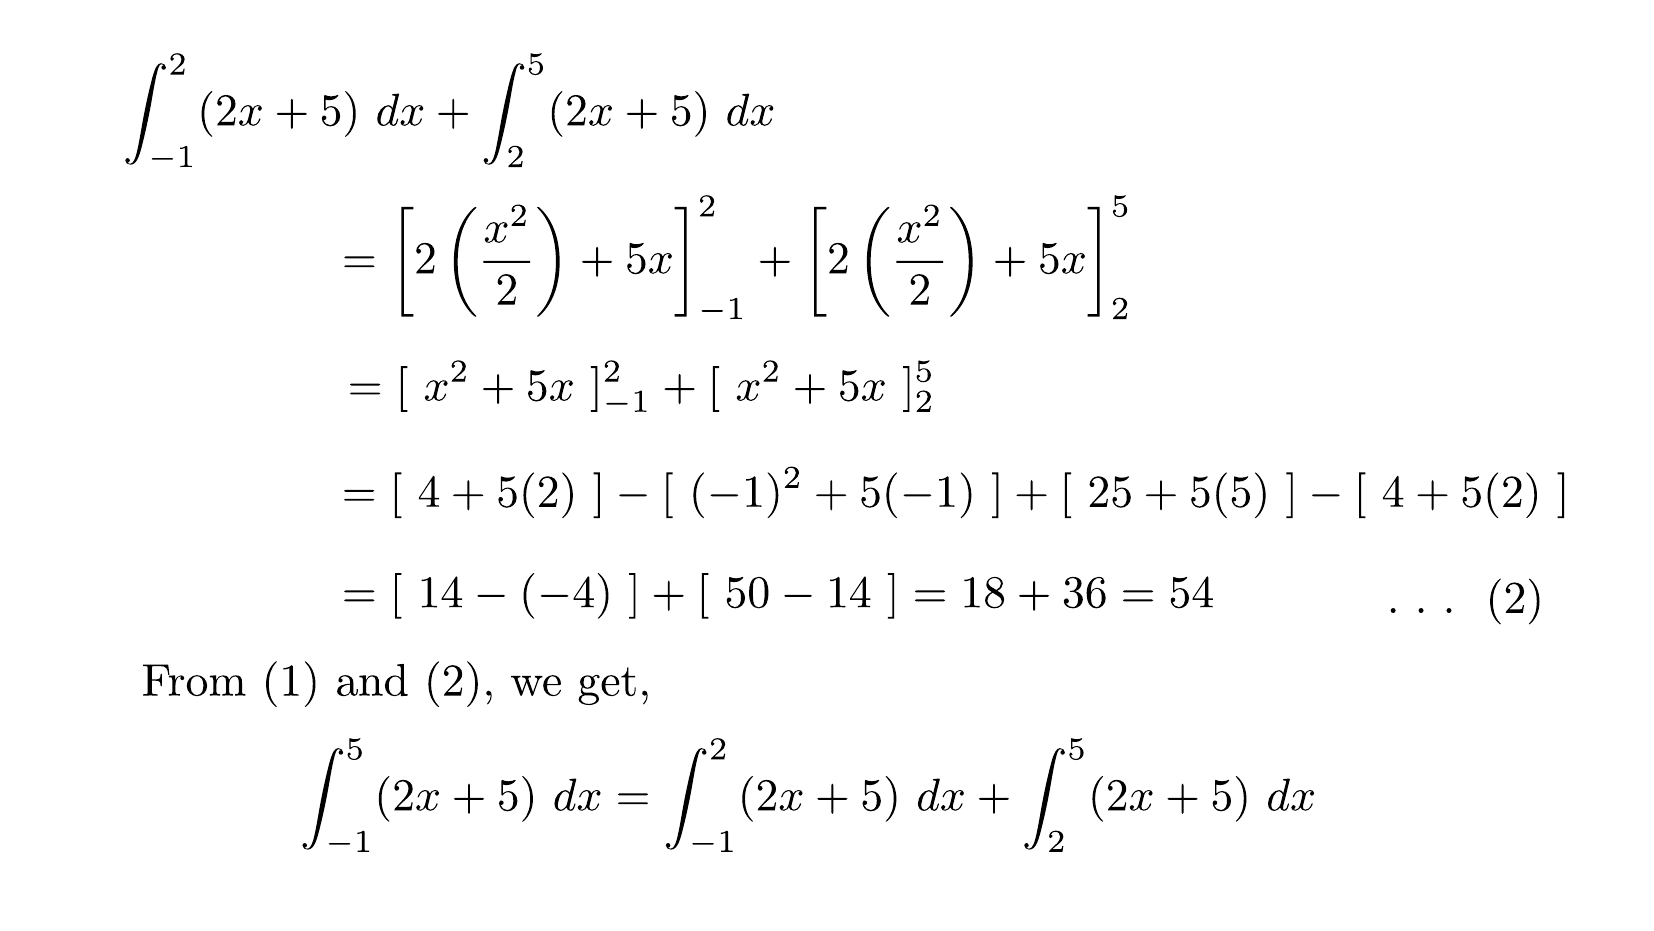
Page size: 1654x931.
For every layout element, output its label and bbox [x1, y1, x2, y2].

text_box [343, 466, 1565, 519]
text_box [1389, 578, 1540, 625]
text_box [343, 573, 1213, 619]
text_box [302, 738, 1315, 852]
text_box [143, 661, 648, 708]
text_box [125, 53, 774, 168]
text_box [343, 195, 1128, 320]
subtitle [59, 23, 1607, 898]
text_box [349, 360, 931, 412]
